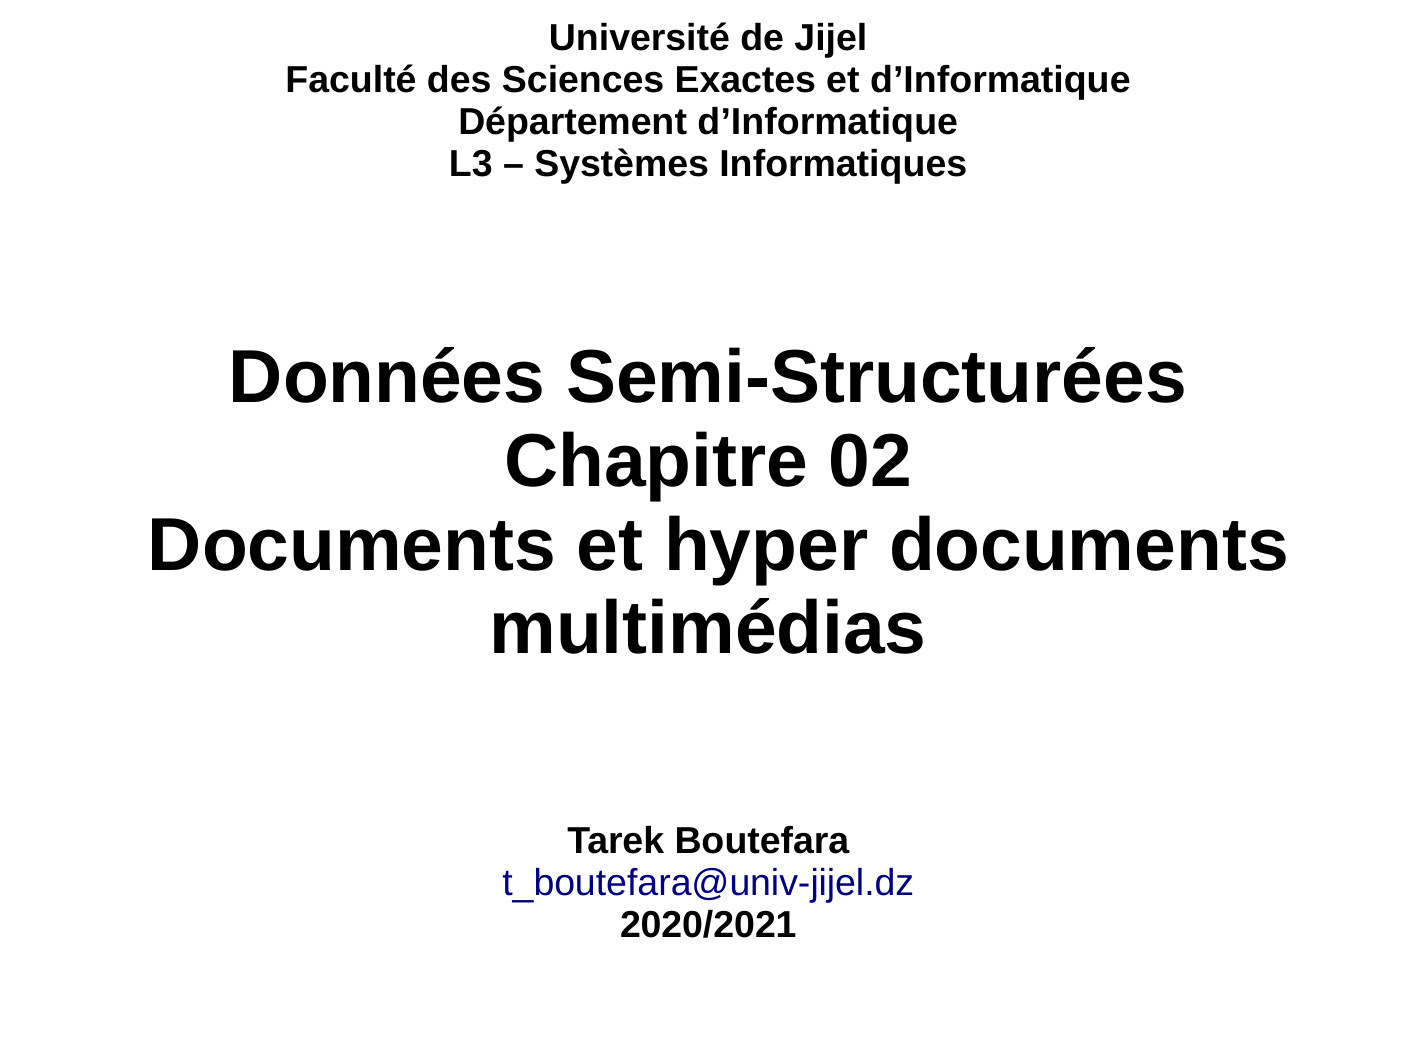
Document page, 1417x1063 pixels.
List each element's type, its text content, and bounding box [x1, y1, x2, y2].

subtitle Université de Jijel Faculté des Sciences Exactes et d’Informatique Département d’Informatique L3 – Systèmes Informatiques Données Semi-Structurées Chapitre 02 Documents et hyper documents multimédias Tarek Boutefara t_boutefara@univ-jijel.dz 2020/2021 [70, 16, 1346, 946]
